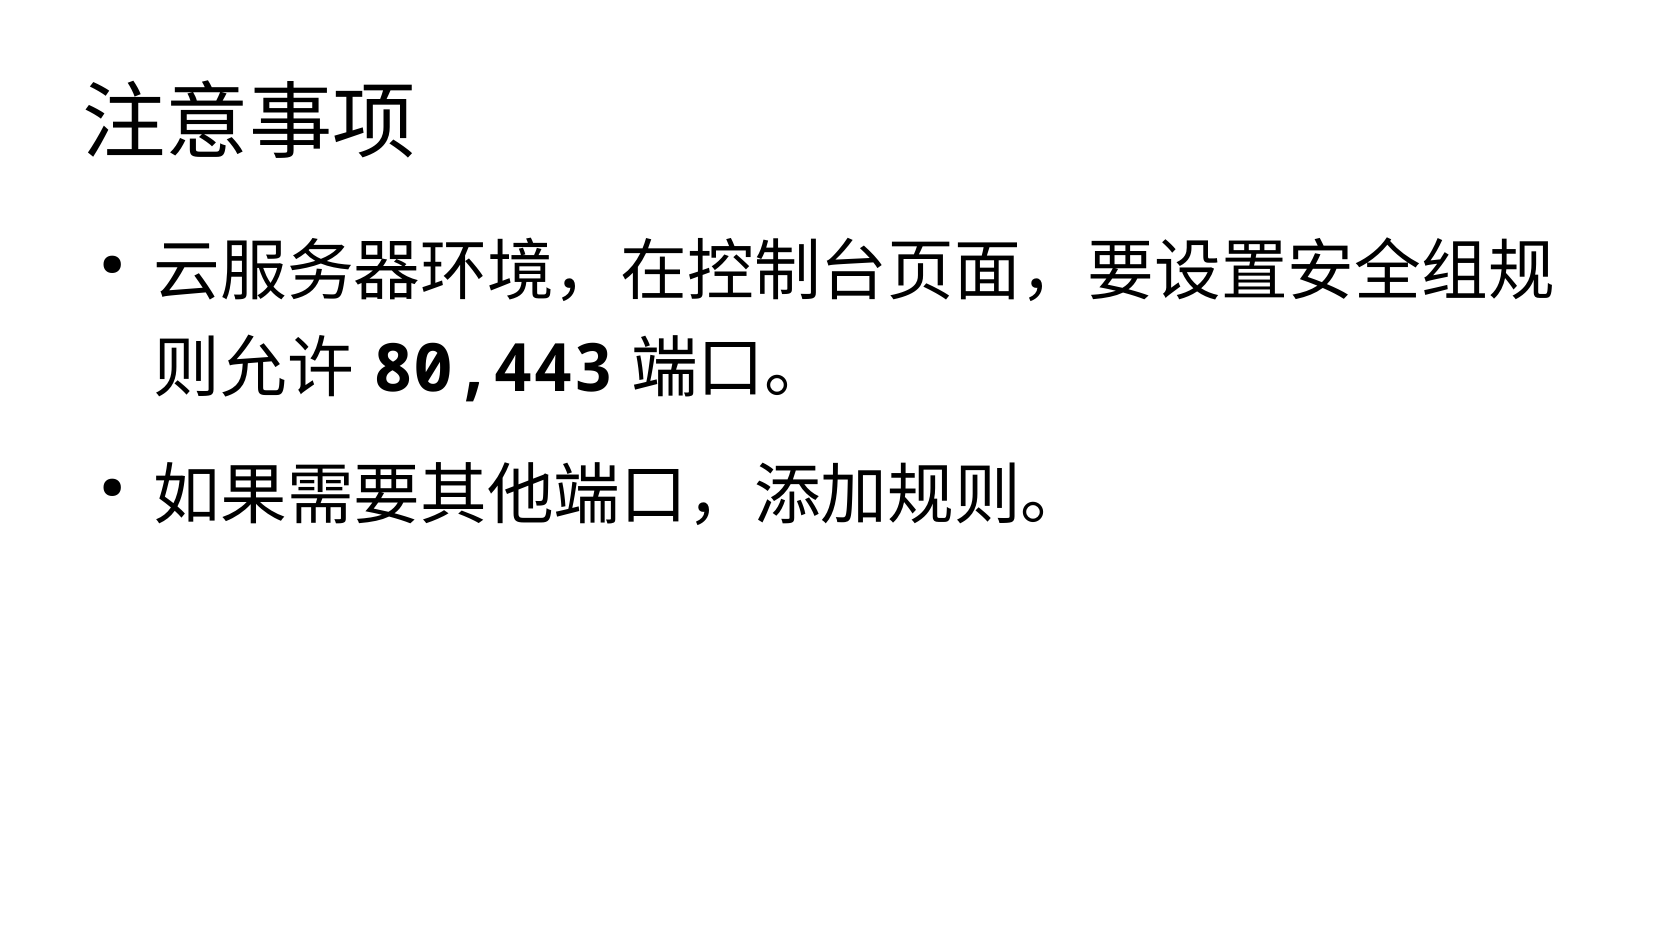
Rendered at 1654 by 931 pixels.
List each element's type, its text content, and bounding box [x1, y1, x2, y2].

list 云服务器环境，在控制台页面，要设置安全组规则允许80,443端口。 如果需要其他端口，添加规则。 [82, 217, 1571, 848]
title 注意事项 [82, 37, 1571, 193]
